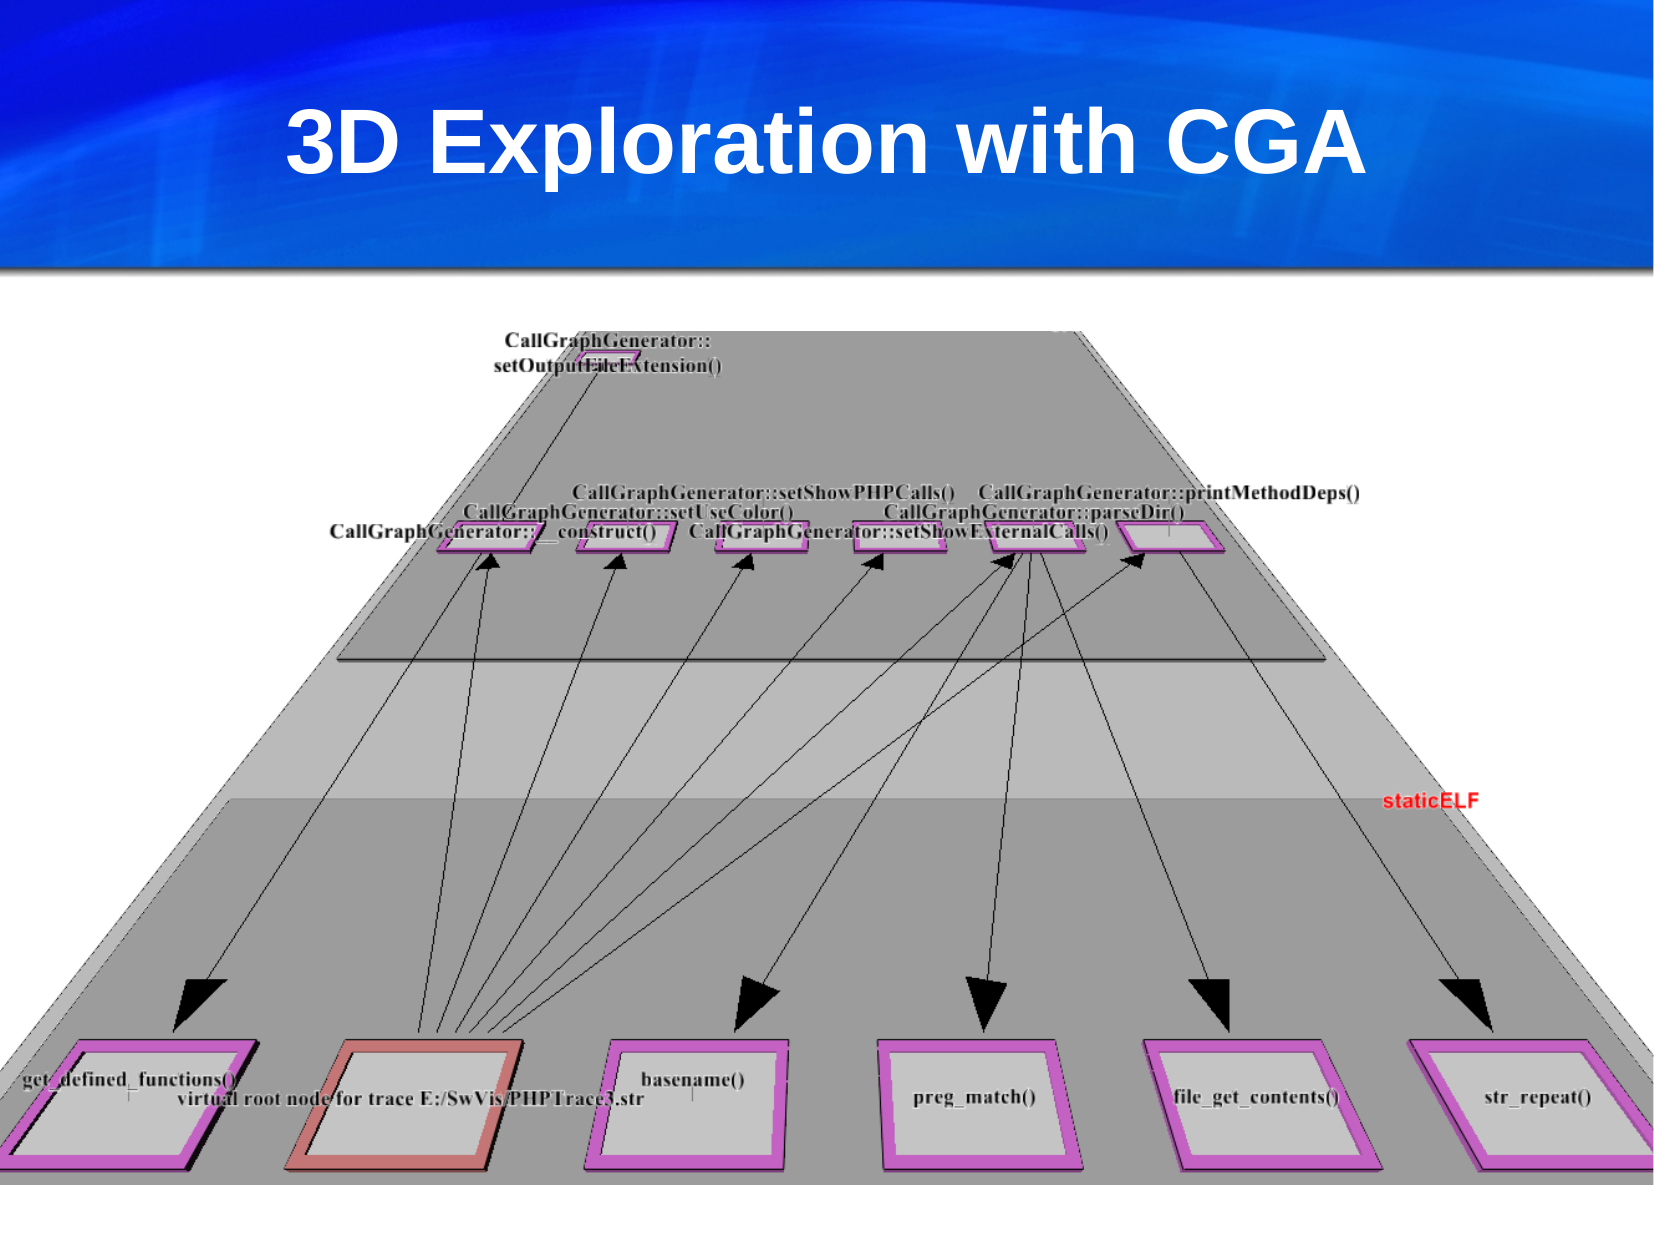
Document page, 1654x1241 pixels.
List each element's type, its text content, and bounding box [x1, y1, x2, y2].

picture [0, 0, 1654, 1241]
title 3D Exploration with CGA [121, 37, 1534, 246]
